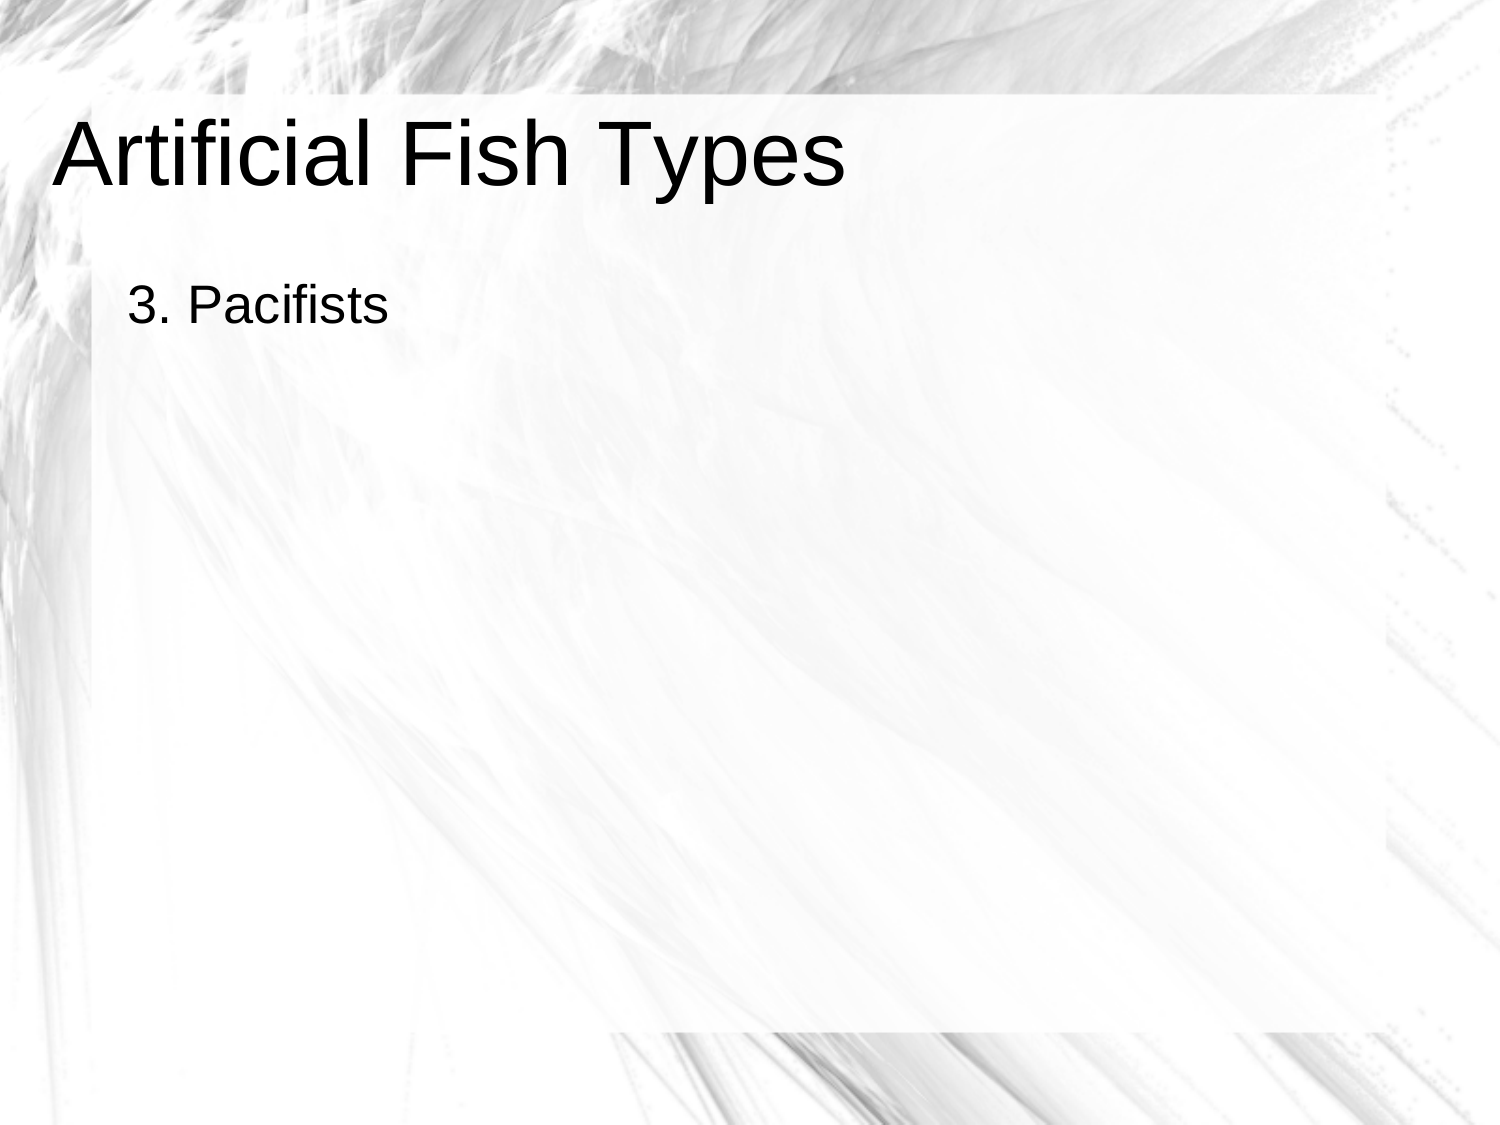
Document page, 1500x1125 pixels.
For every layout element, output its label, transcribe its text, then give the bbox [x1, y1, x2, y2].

picture [0, 0, 1500, 1125]
title Artificial Fish Types [52, 77, 884, 230]
text_box 3. Pacifists [112, 262, 863, 343]
